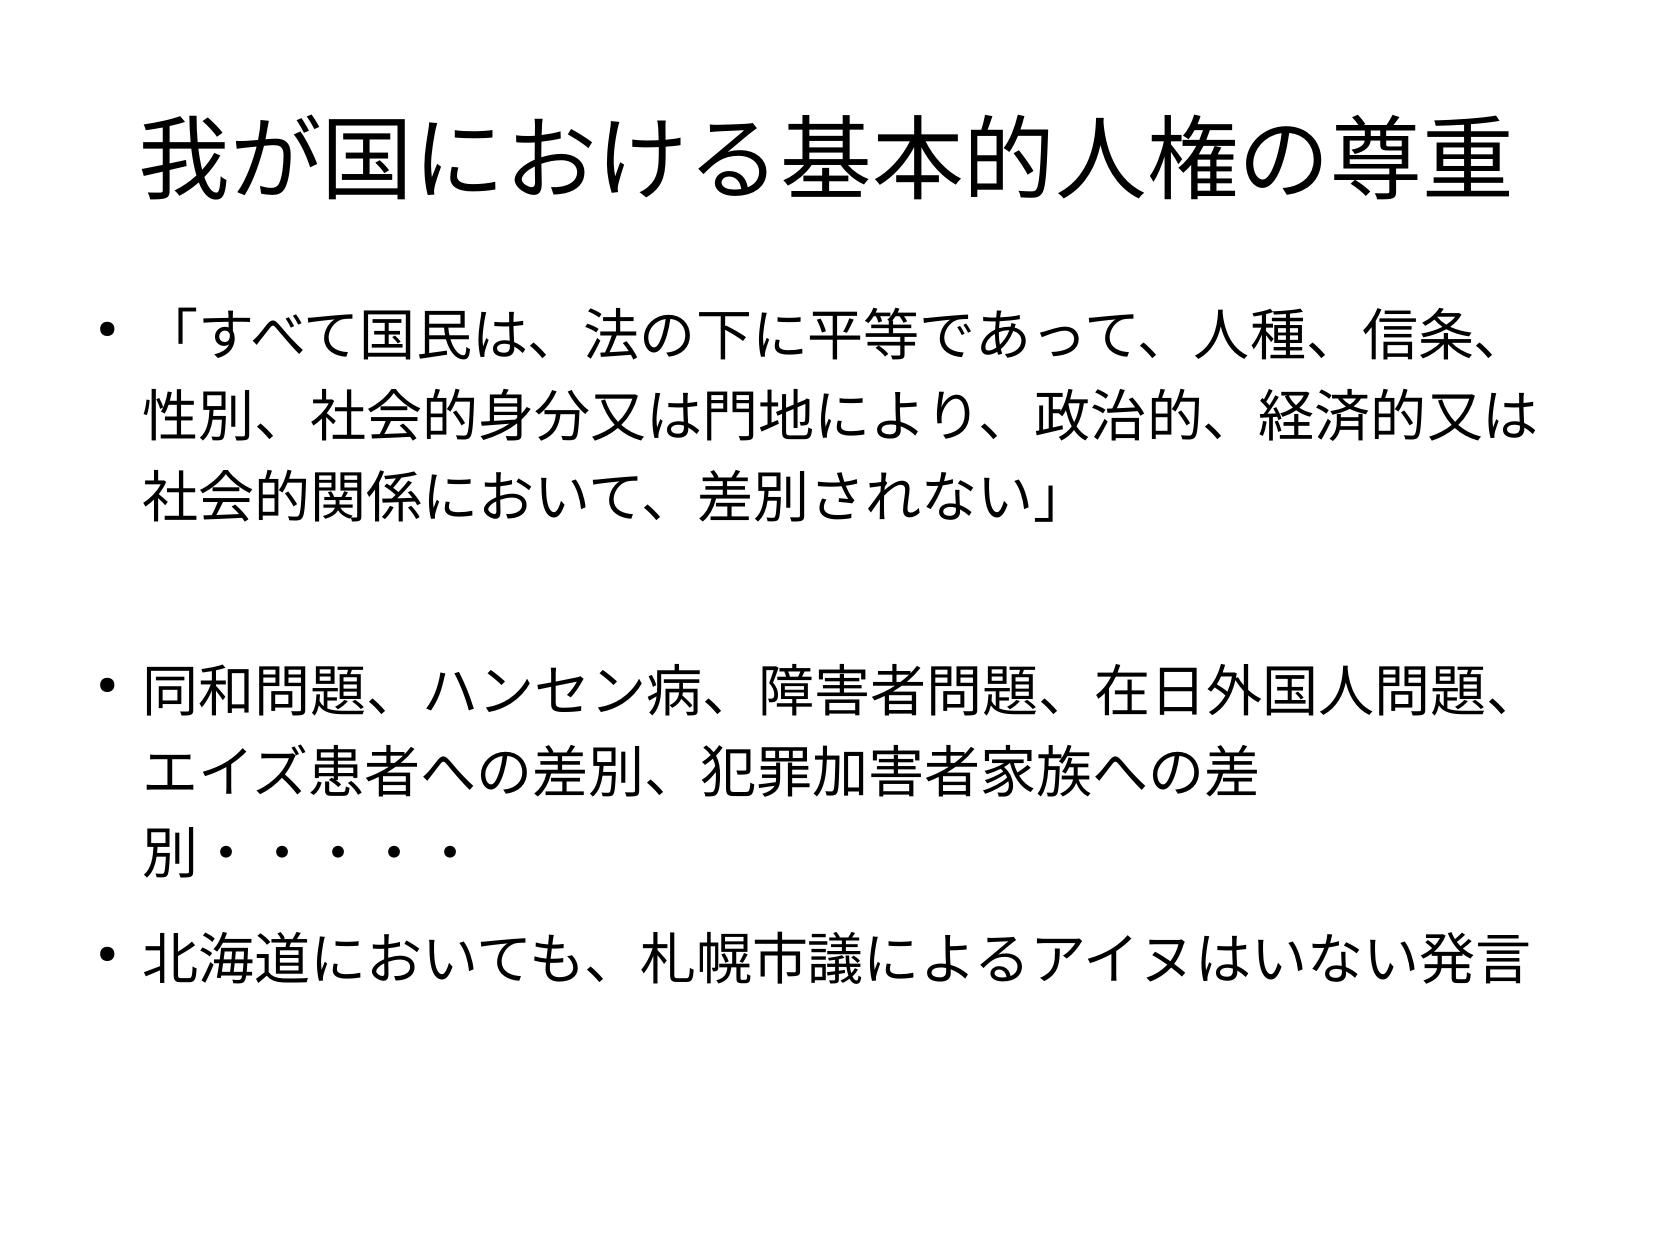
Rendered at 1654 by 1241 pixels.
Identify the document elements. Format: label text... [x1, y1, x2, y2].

list 「すべて国民は、法の下に平等であって、人種、信条、性別、社会的身分又は門地により、政治的、経済的又は社会的関係において、差別されない」 同和問題、ハンセン病、障害者問題、在日外国人問題、エイズ患者への差別、犯罪加害者家族への差別・・・・・ 北海道においても、札幌市議によるアイヌはいない発言 [82, 290, 1571, 1010]
title 我が国における基本的人権の尊重 [82, 49, 1571, 257]
